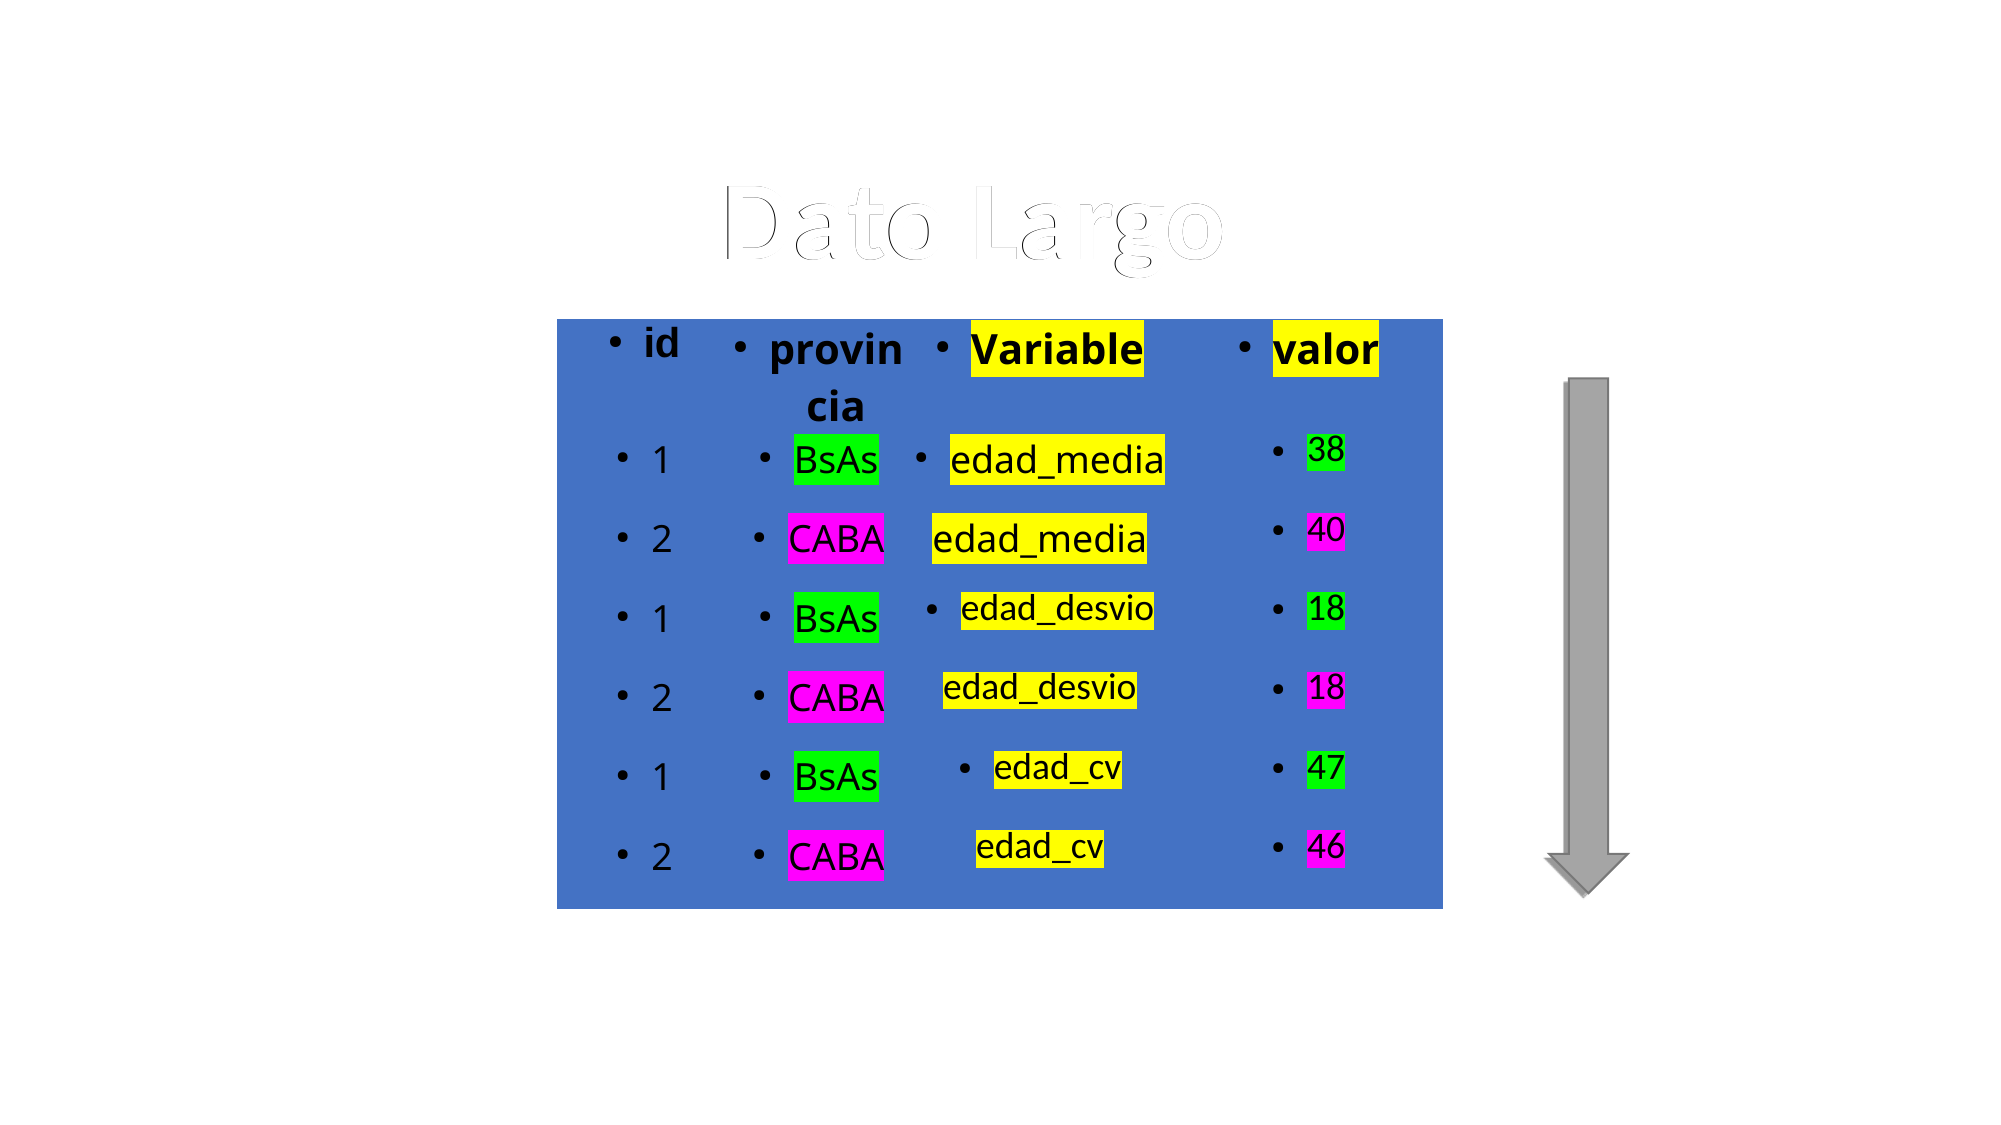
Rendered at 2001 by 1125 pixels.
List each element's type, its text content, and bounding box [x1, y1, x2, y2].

table_cell 38 [1174, 433, 1443, 513]
table_cell edad_media [906, 433, 1174, 513]
table_cell 1 [557, 592, 731, 672]
table_cell edad_desvio [906, 592, 1174, 672]
table_cell edad_desvio [906, 672, 1174, 751]
table_header provincia [731, 319, 906, 433]
table_header id [557, 319, 731, 433]
table_cell edad_cv [906, 830, 1174, 909]
table_cell 40 [1174, 513, 1443, 592]
table_cell BsAs [731, 751, 906, 830]
table_cell edad_media [906, 513, 1174, 592]
table_cell 47 [1174, 751, 1443, 830]
table_cell 18 [1174, 672, 1443, 751]
text_box Dato Largo [708, 140, 1242, 290]
text_box [1549, 378, 1628, 894]
table_header valor [1174, 319, 1443, 433]
table_cell CABA [731, 672, 906, 751]
table_cell BsAs [731, 433, 906, 513]
table_cell edad_cv [906, 751, 1174, 830]
table_cell CABA [731, 830, 906, 909]
table_cell 1 [557, 433, 731, 513]
table_cell 1 [557, 751, 731, 830]
table_cell 18 [1174, 592, 1443, 672]
table_cell CABA [731, 513, 906, 592]
table_cell 2 [557, 513, 731, 592]
table_cell BsAs [731, 592, 906, 672]
table_cell 2 [557, 830, 731, 909]
table_cell 2 [557, 672, 731, 751]
table_cell 46 [1174, 830, 1443, 909]
table_header Variable [906, 319, 1174, 433]
